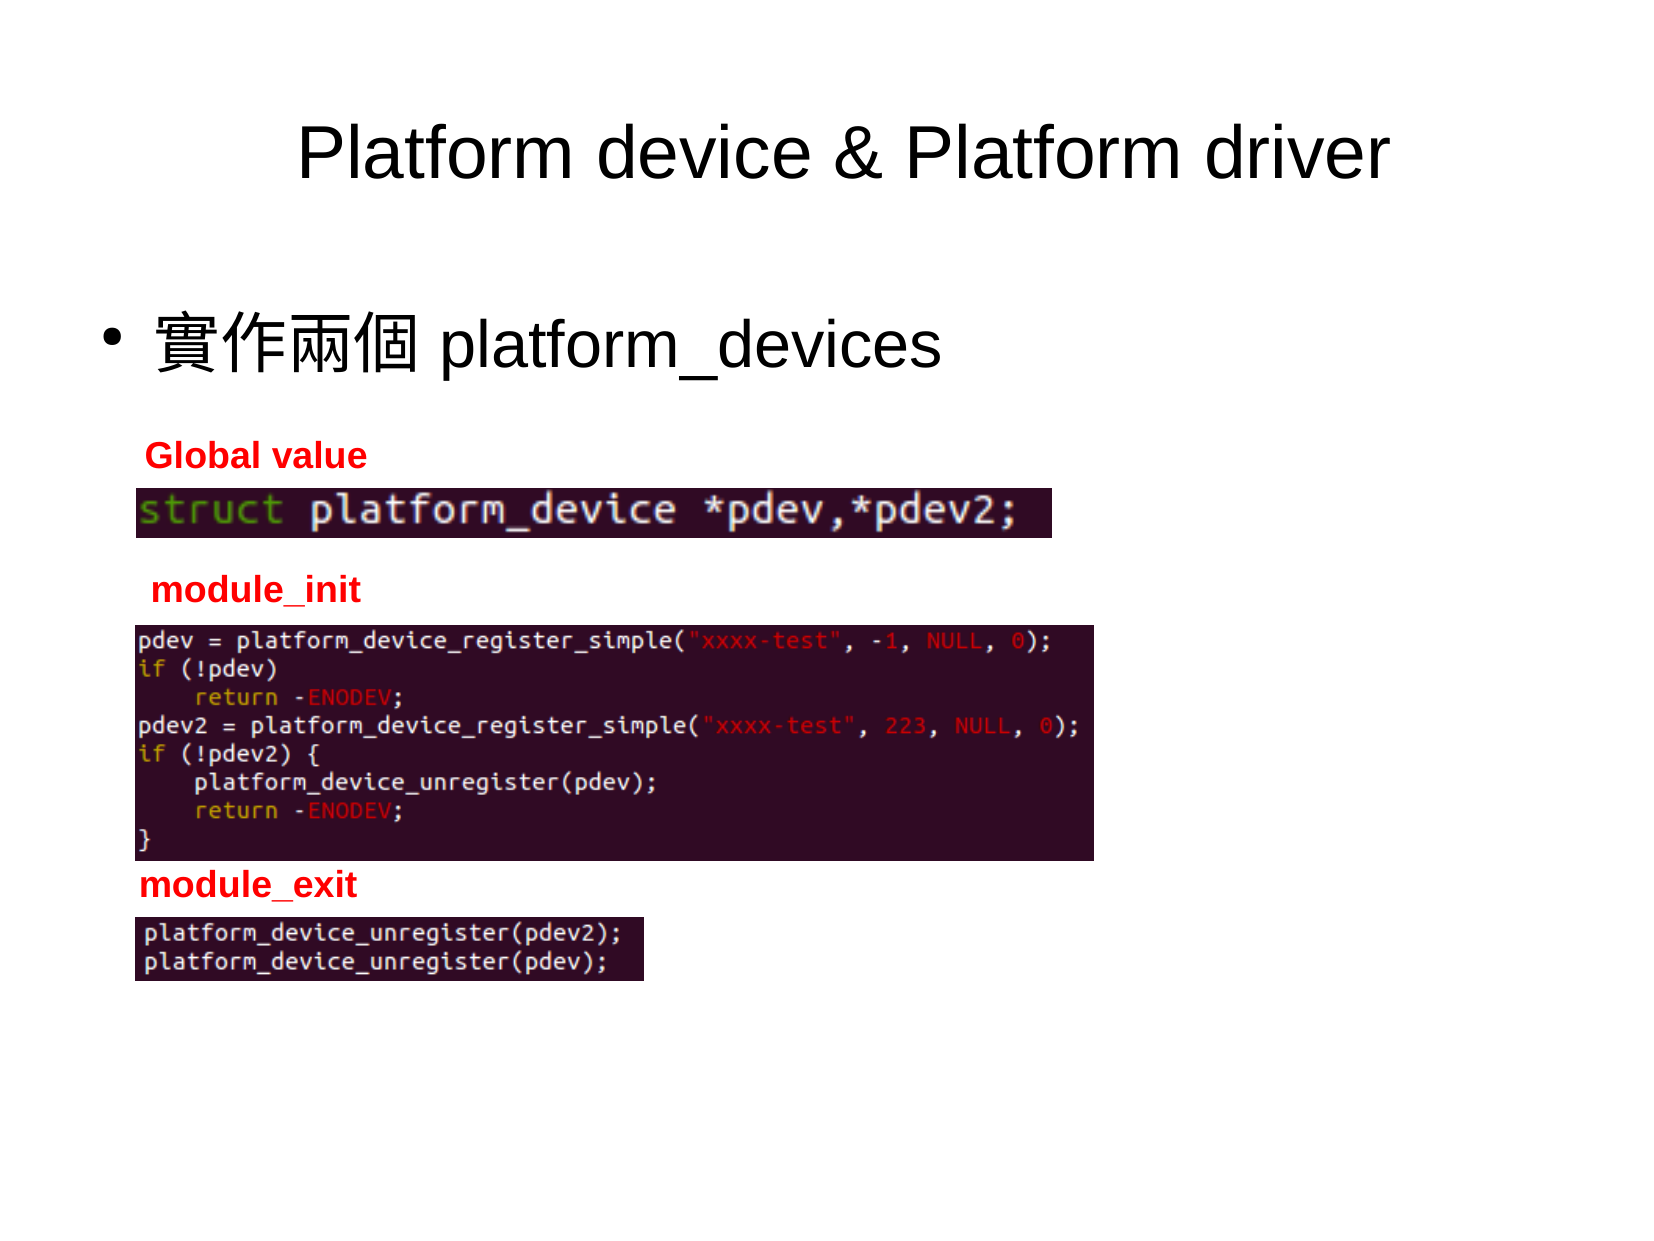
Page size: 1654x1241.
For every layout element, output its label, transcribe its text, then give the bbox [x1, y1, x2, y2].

text_box module_exit [124, 856, 443, 914]
picture [135, 917, 644, 981]
picture [135, 625, 1094, 861]
picture [136, 488, 1052, 538]
text_box Global value [129, 427, 426, 485]
text_box module_init [135, 561, 443, 618]
list 實作兩個platform_devices [82, 290, 1571, 1010]
title Platform device & Platform driver [82, 49, 1571, 257]
